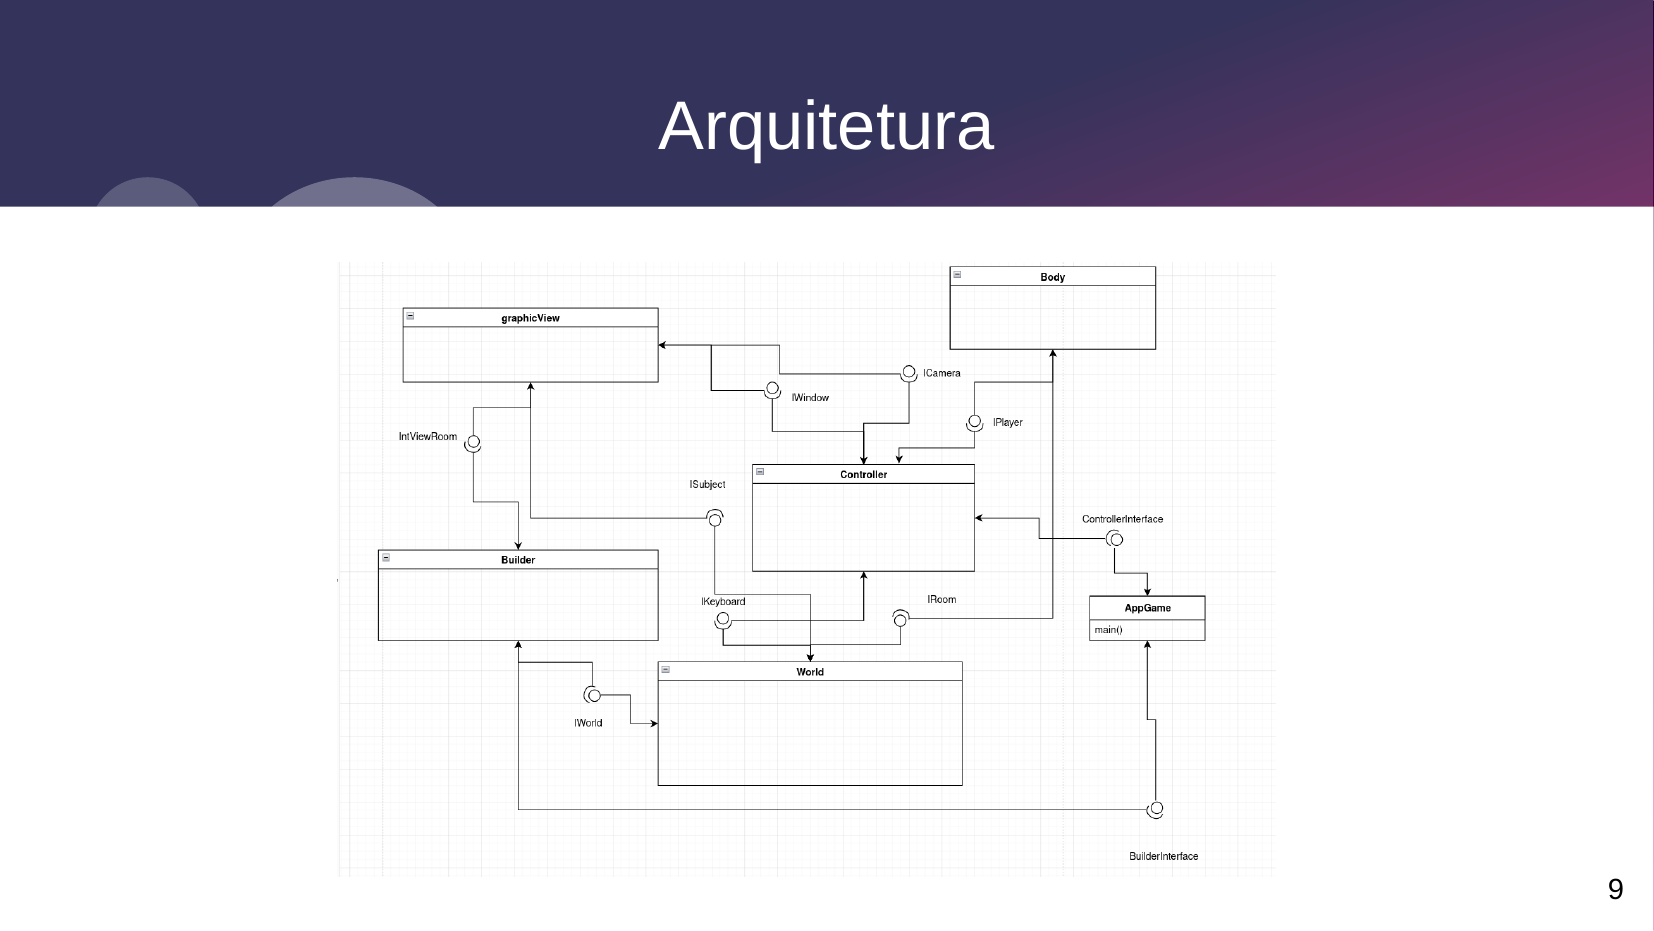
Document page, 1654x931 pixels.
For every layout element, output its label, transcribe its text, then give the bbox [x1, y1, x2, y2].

title Arquitetura [88, 44, 1565, 207]
picture [337, 262, 1276, 877]
